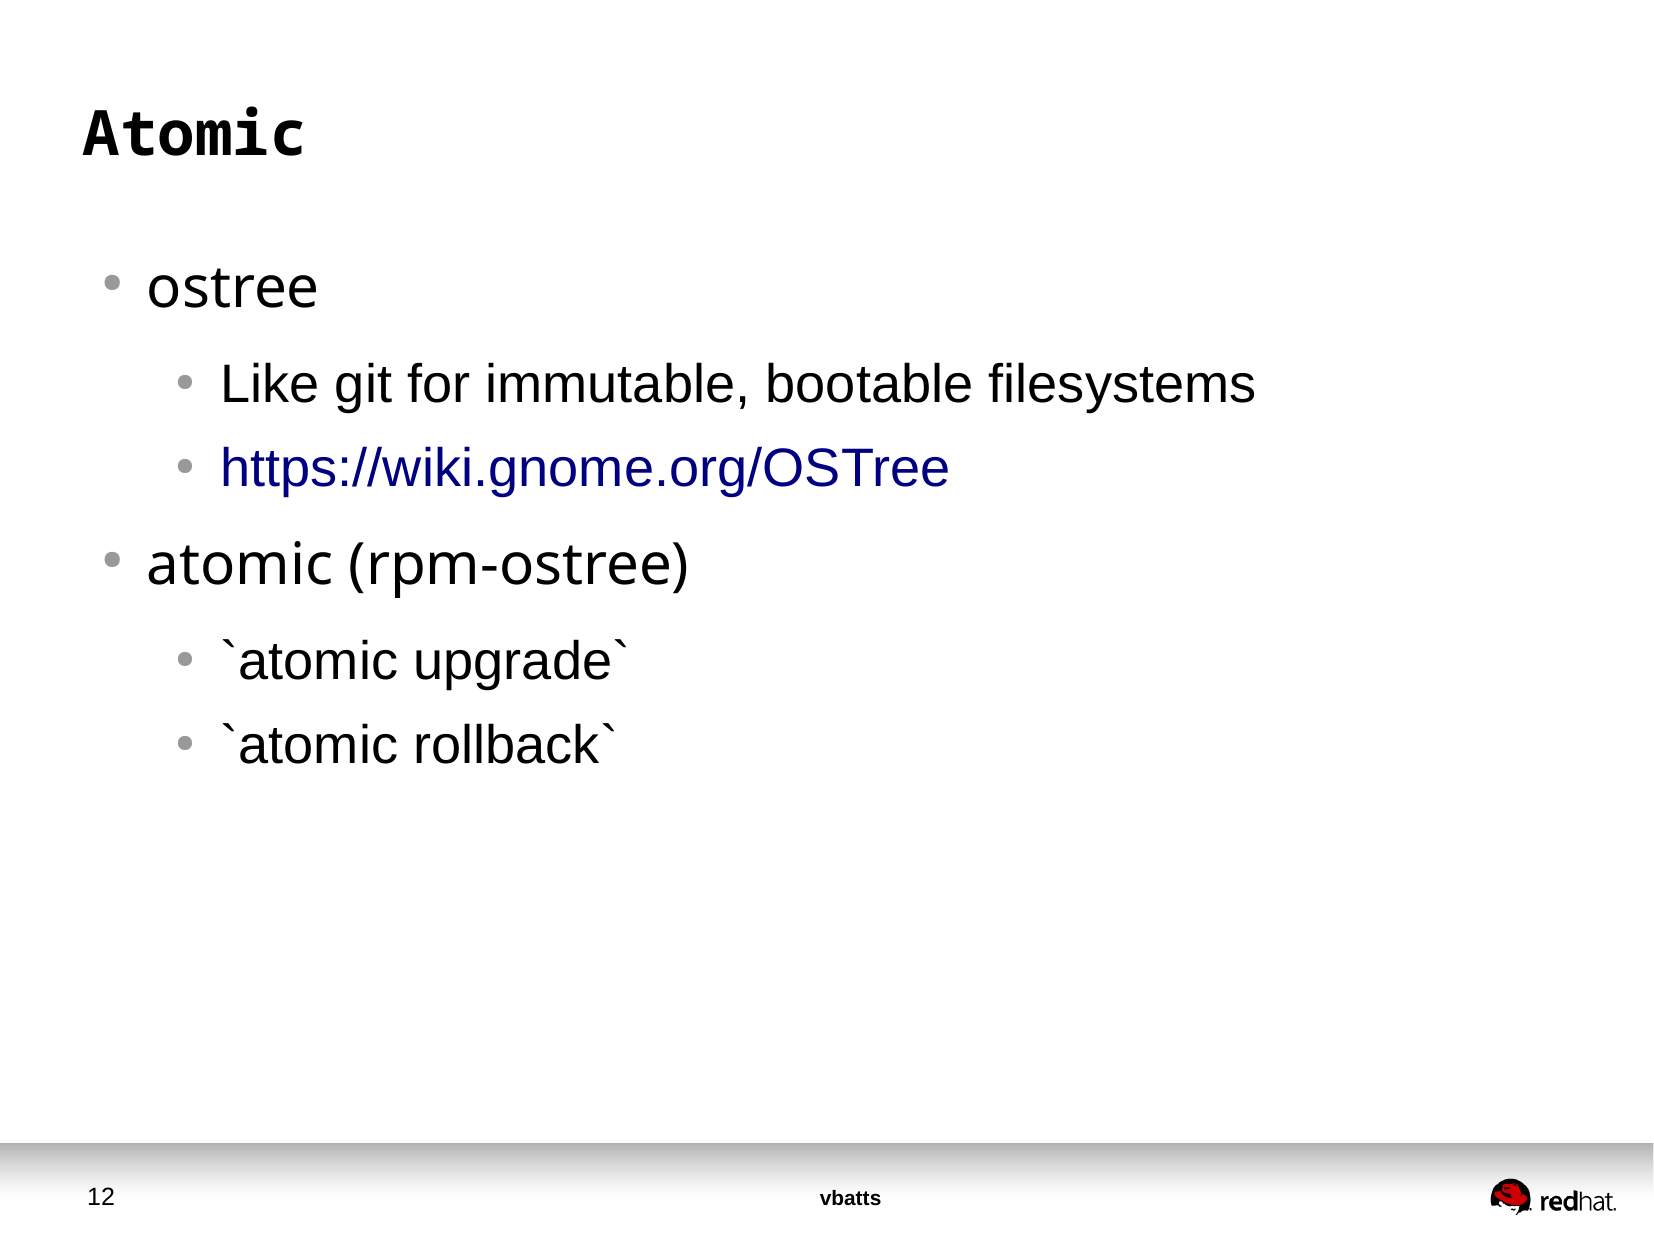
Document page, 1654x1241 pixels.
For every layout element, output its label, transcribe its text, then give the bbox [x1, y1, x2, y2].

list ostree Like git for immutable, bootable filesystems https://wiki.gnome.org/OSTree atomic (rpm-ostree) `atomic upgrade` `atomic rollback` [86, 244, 1576, 1039]
title Atomic [82, 37, 1571, 226]
picture [0, 1143, 1654, 1241]
